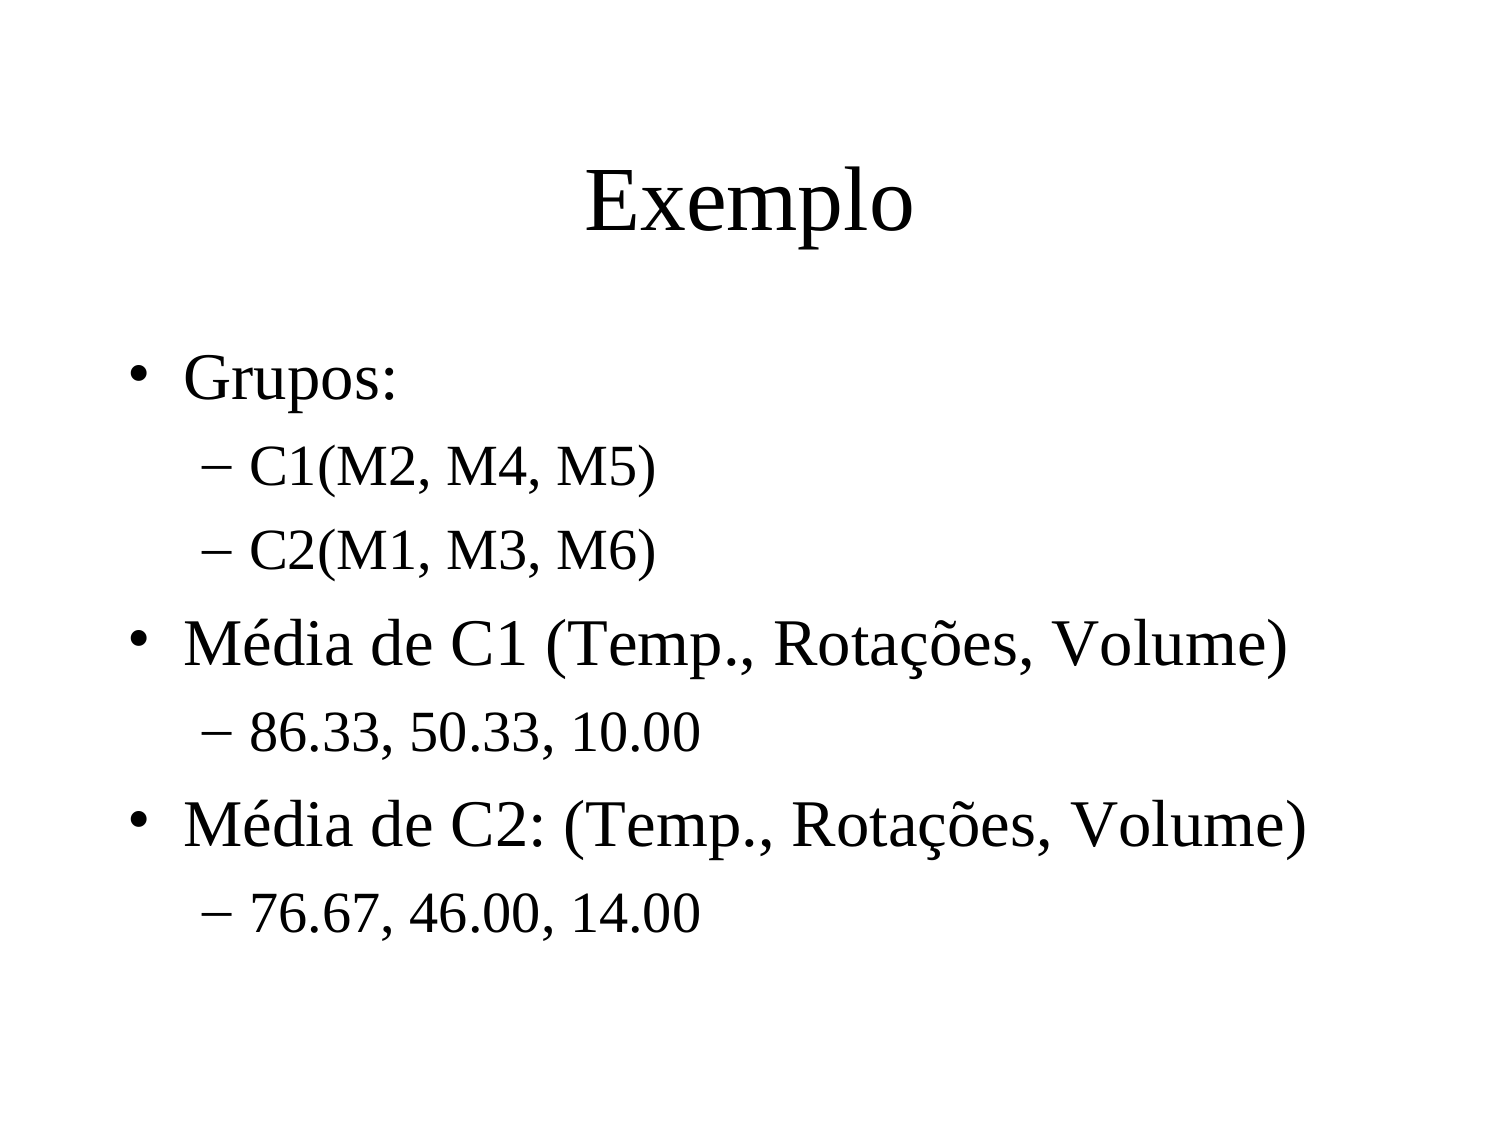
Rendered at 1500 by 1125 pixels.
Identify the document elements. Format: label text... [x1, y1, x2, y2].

title Exemplo [112, 99, 1388, 288]
list Grupos: C1(M2, M4, M5) C2(M1, M3, M6) Média de C1 (Temp., Rotações, Volume) 86.33, 50.33, 10.00 Média de C2: (Temp., Rotações, Volume) 76.67, 46.00, 14.00 [112, 324, 1388, 1001]
